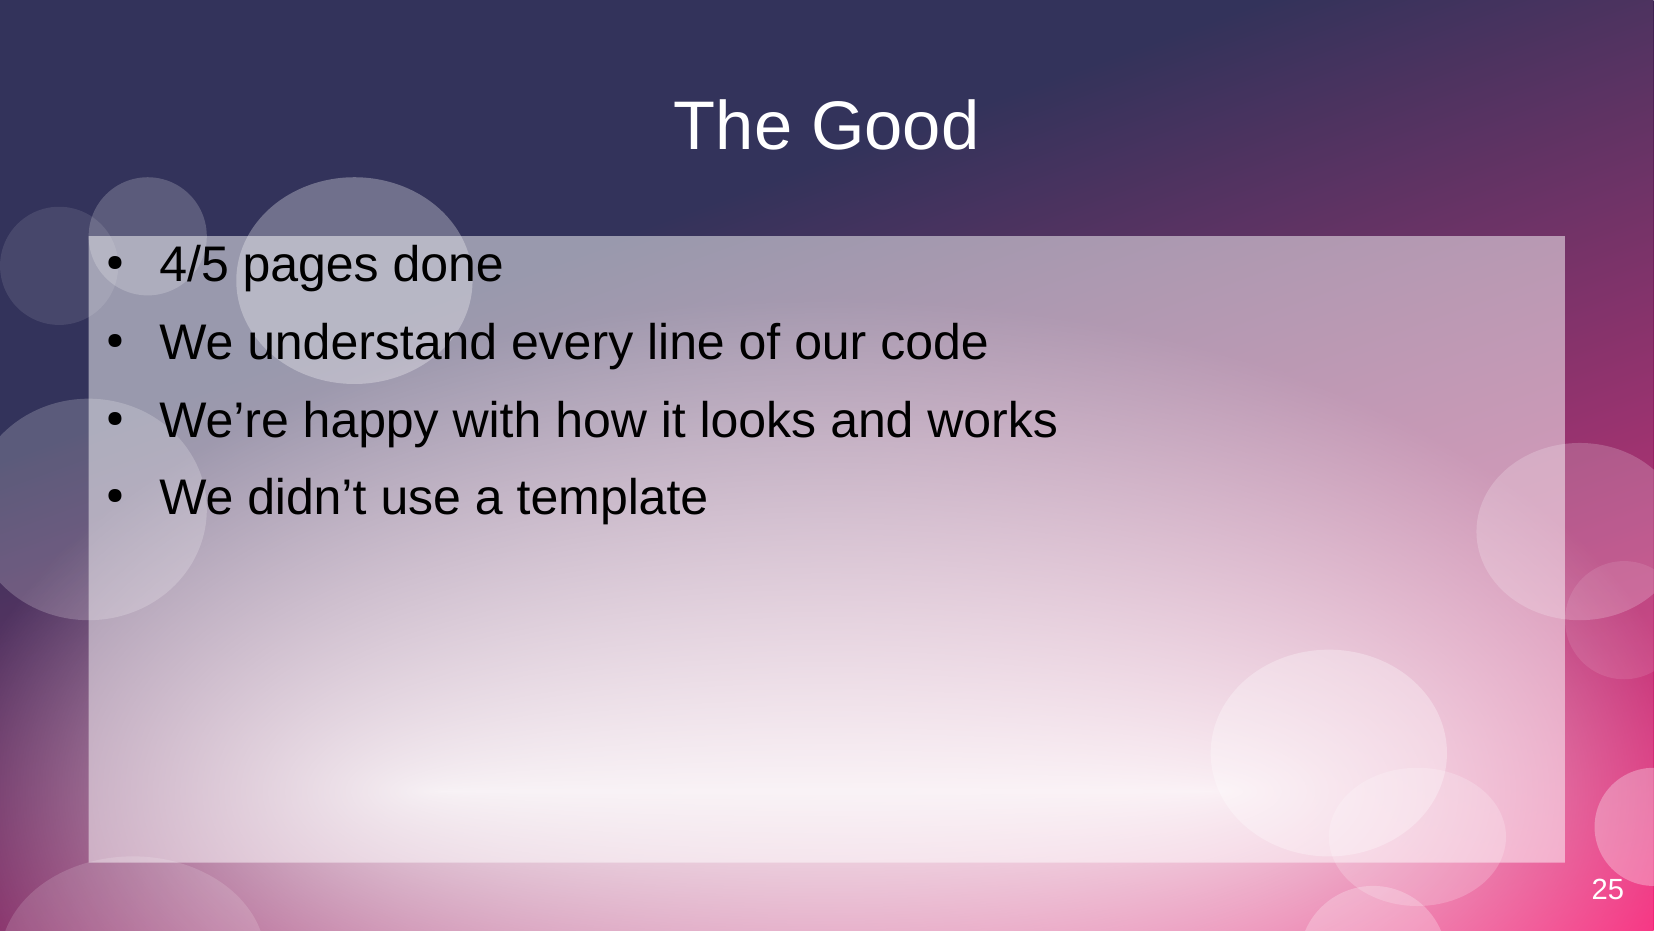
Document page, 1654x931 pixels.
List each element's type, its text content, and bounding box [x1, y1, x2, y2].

list 4/5 pages done We understand every line of our code We’re happy with how it looks and works We didn’t use a template [88, 236, 1565, 863]
title The Good [88, 44, 1565, 207]
